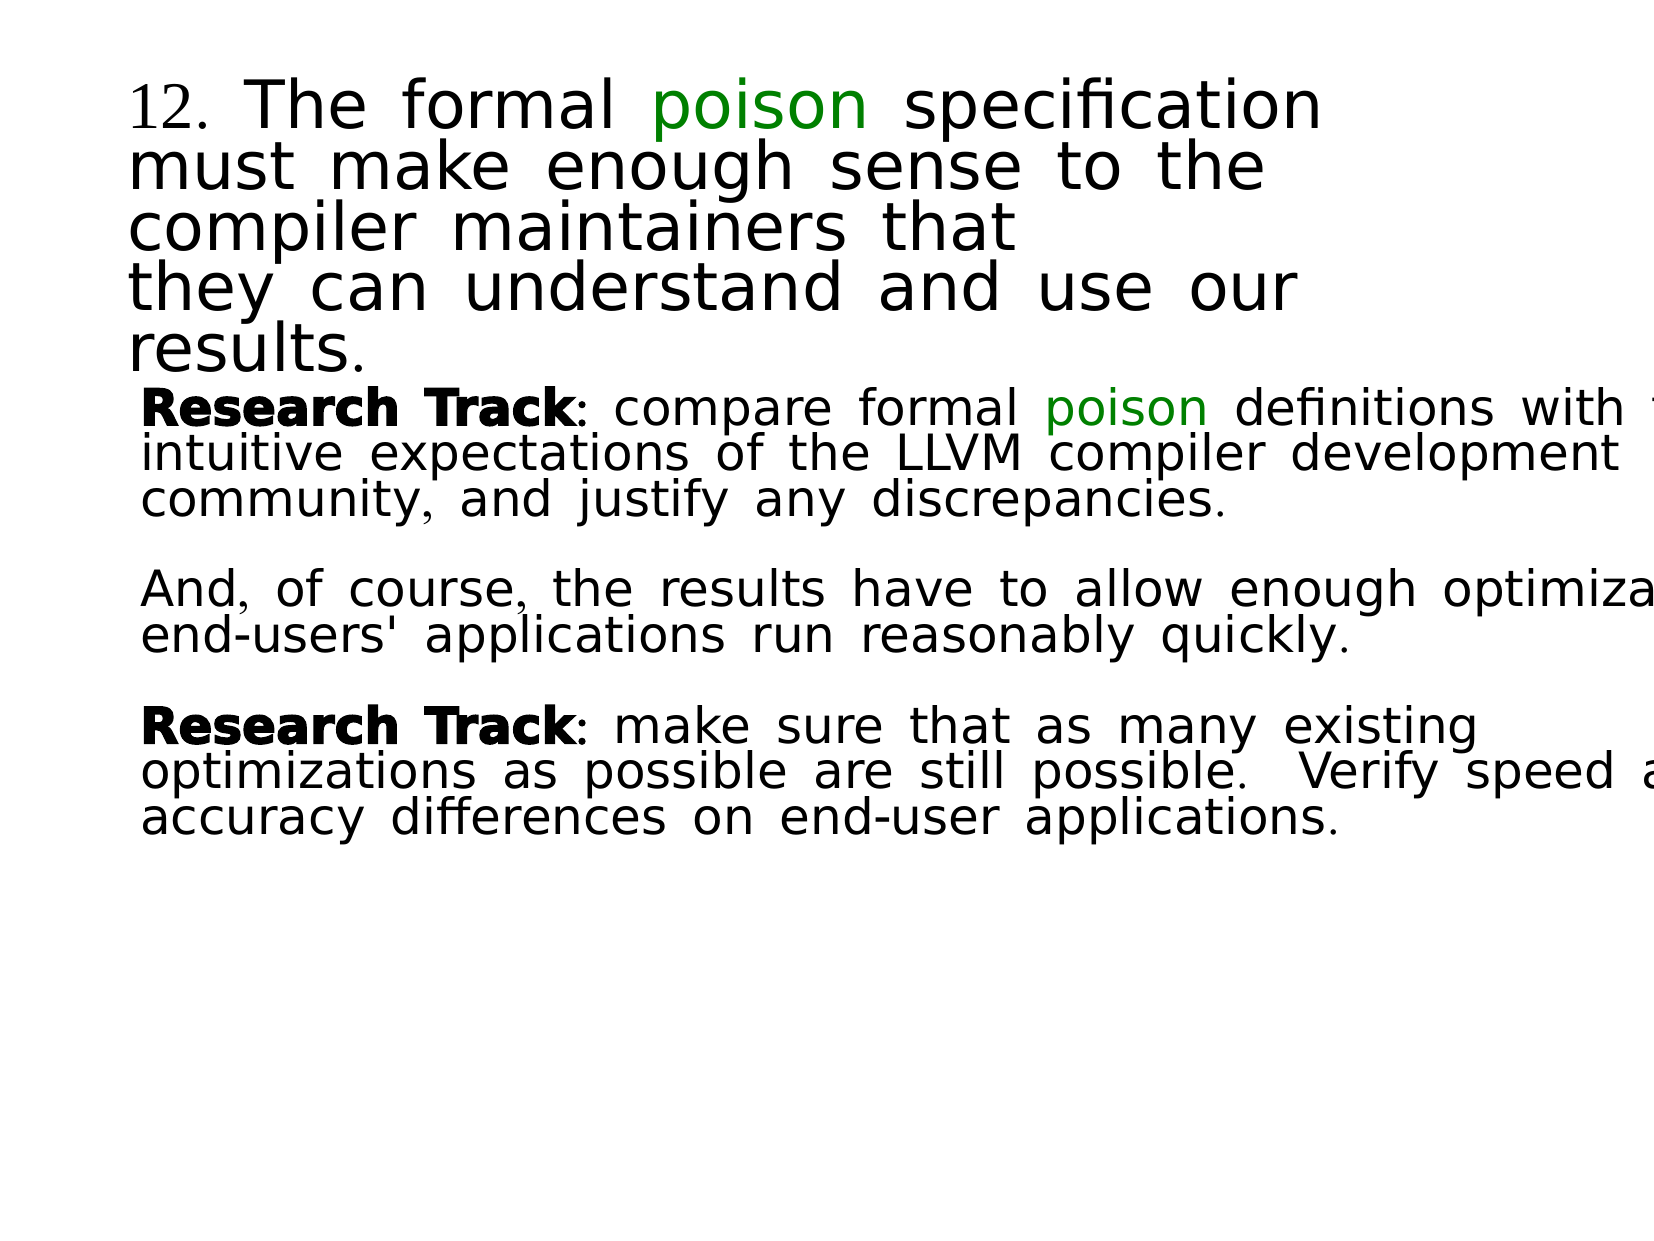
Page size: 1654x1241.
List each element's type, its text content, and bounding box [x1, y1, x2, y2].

text_box Research Track: compare formal poison definitions with the intuitive expectations of the LLVM compiler development community, and justify any discrepancies. And, of course, the results have to allow enough optimization that end-users' applications run reasonably quickly. Research Track: make sure that as many existing optimizations as possible are still possible. Verify speed and accuracy differences on end-user applications. [125, 337, 1602, 1104]
text_box 12. The formal poison specification must make enough sense to the compiler maintainers that they can understand and use our results. [112, 75, 1538, 341]
